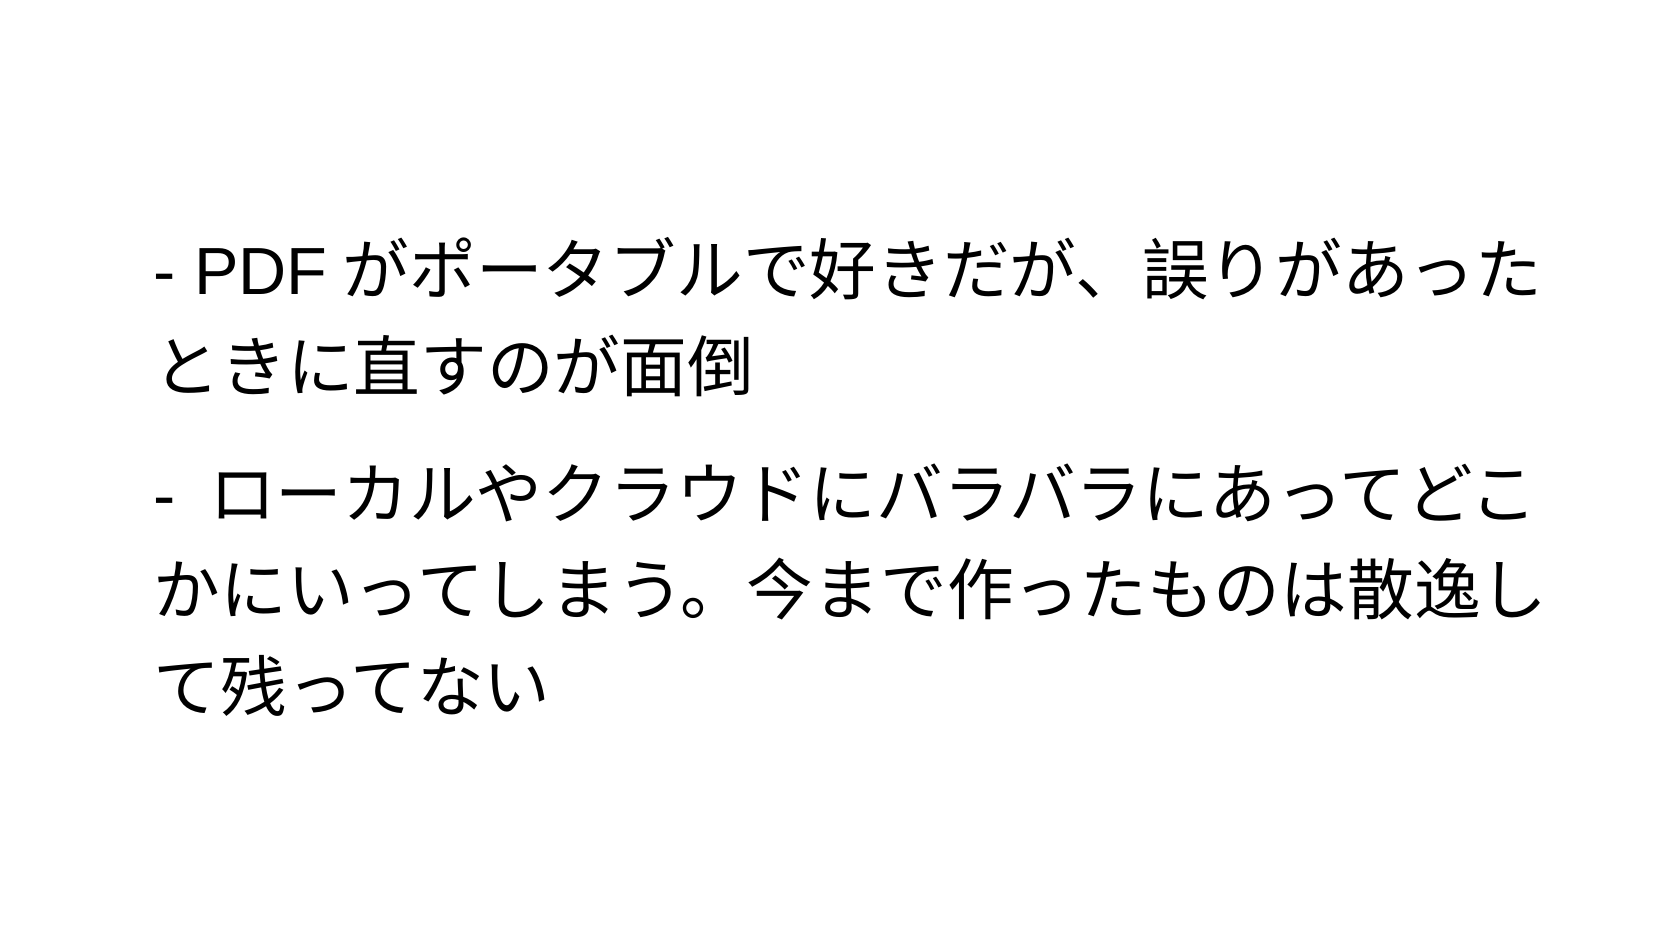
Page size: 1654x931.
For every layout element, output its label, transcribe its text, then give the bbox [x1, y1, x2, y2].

list - PDFがポータブルで好きだが、誤りがあったときに直すのが面倒 - ローカルやクラウドにバラバラにあってどこかにいってしまう。今まで作ったものは散逸して残ってない [82, 217, 1571, 758]
